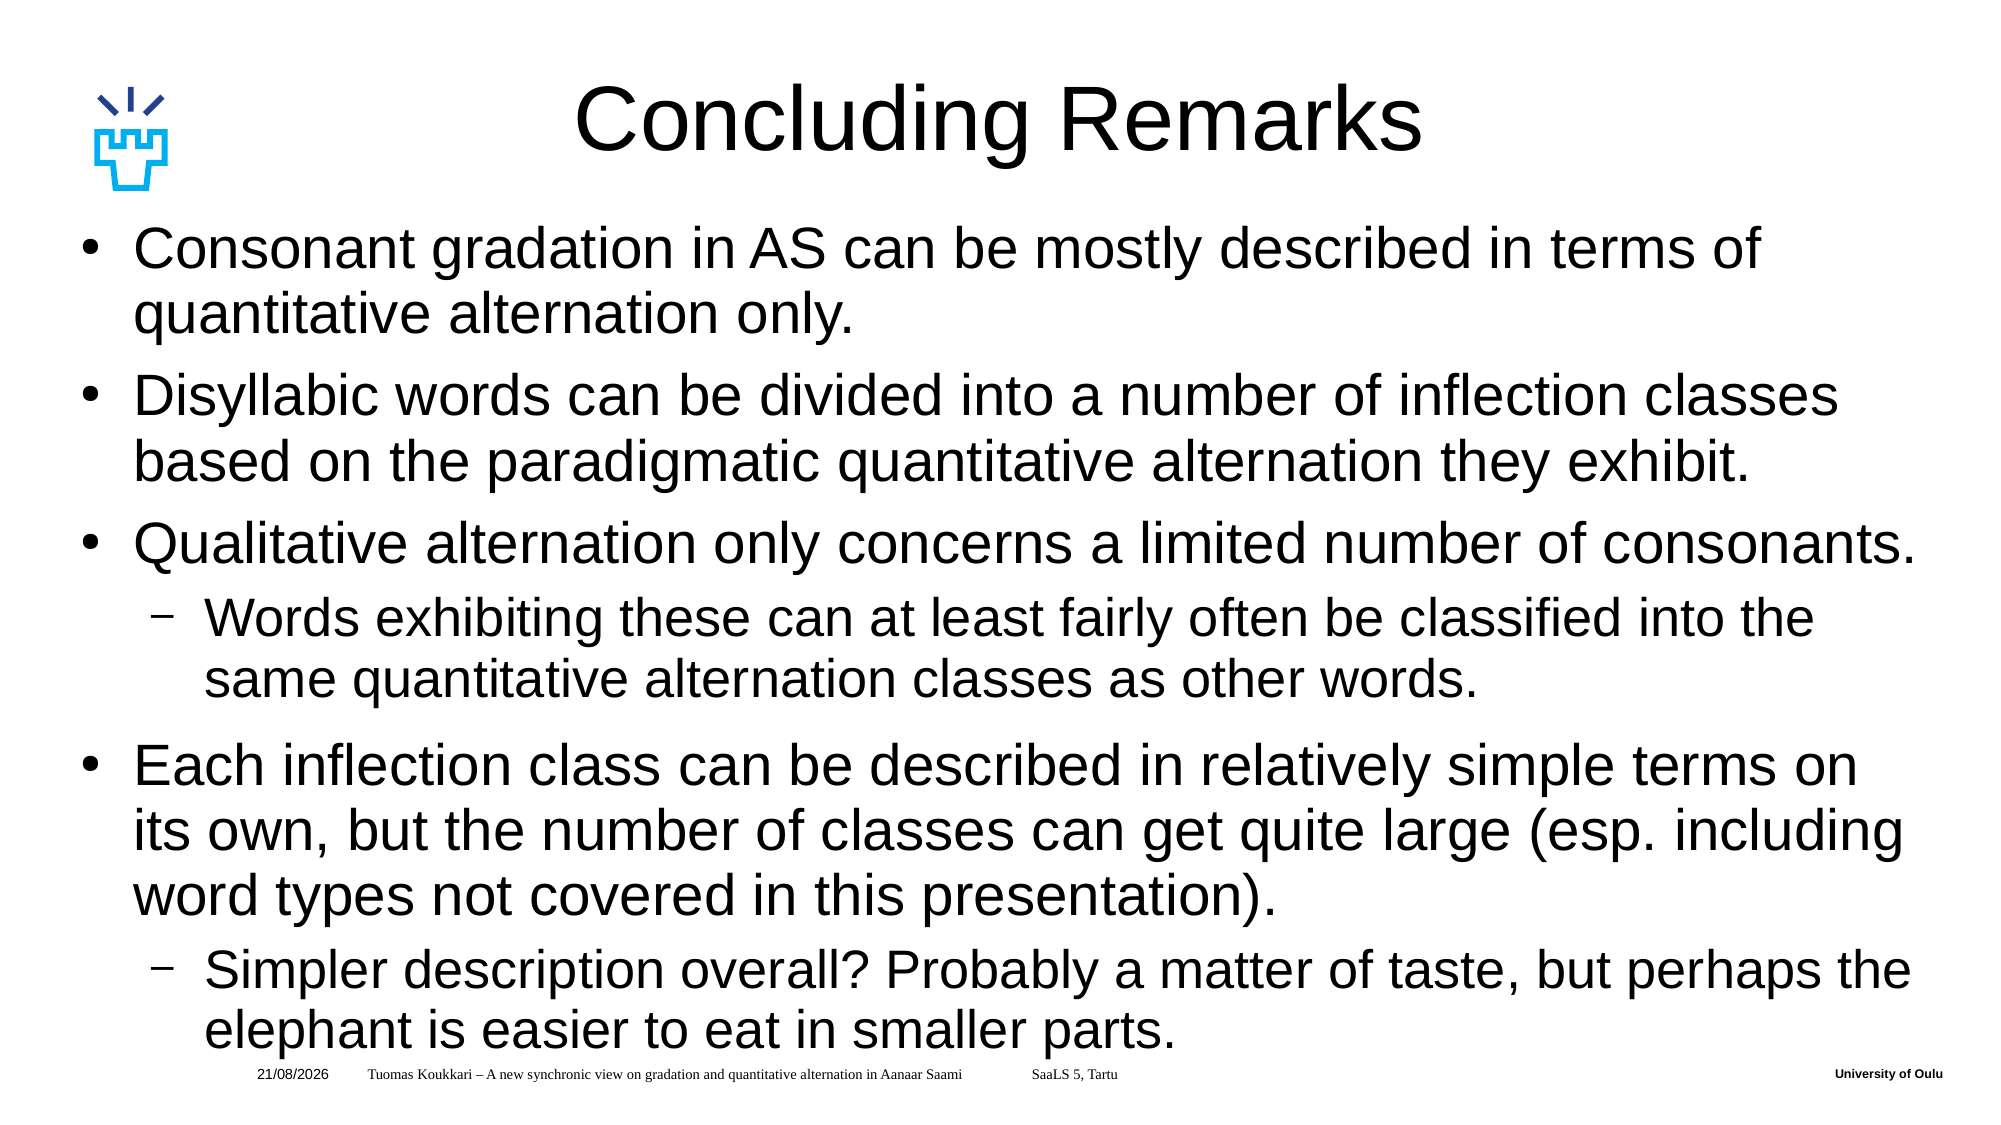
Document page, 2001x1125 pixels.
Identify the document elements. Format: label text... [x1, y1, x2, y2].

title Concluding Remarks [276, 17, 1724, 215]
list Consonant gradation in AS can be mostly described in terms of quantitative alternation only. Disyllabic words can be divided into a number of inflection classes based on the paradigmatic quantitative alternation they exhibit. Qualitative alternation only concerns a limited number of consonants. Words exhibiting these can at least fairly often be classified into the same quantitative alternation classes as other words. Each inflection class can be described in relatively simple terms on its own, but the number of classes can get quite large (esp. including word types not covered in this presentation). Simpler description overall? Probably a matter of taste, but perhaps the elephant is easier to eat in smaller parts. [62, 215, 1942, 1074]
